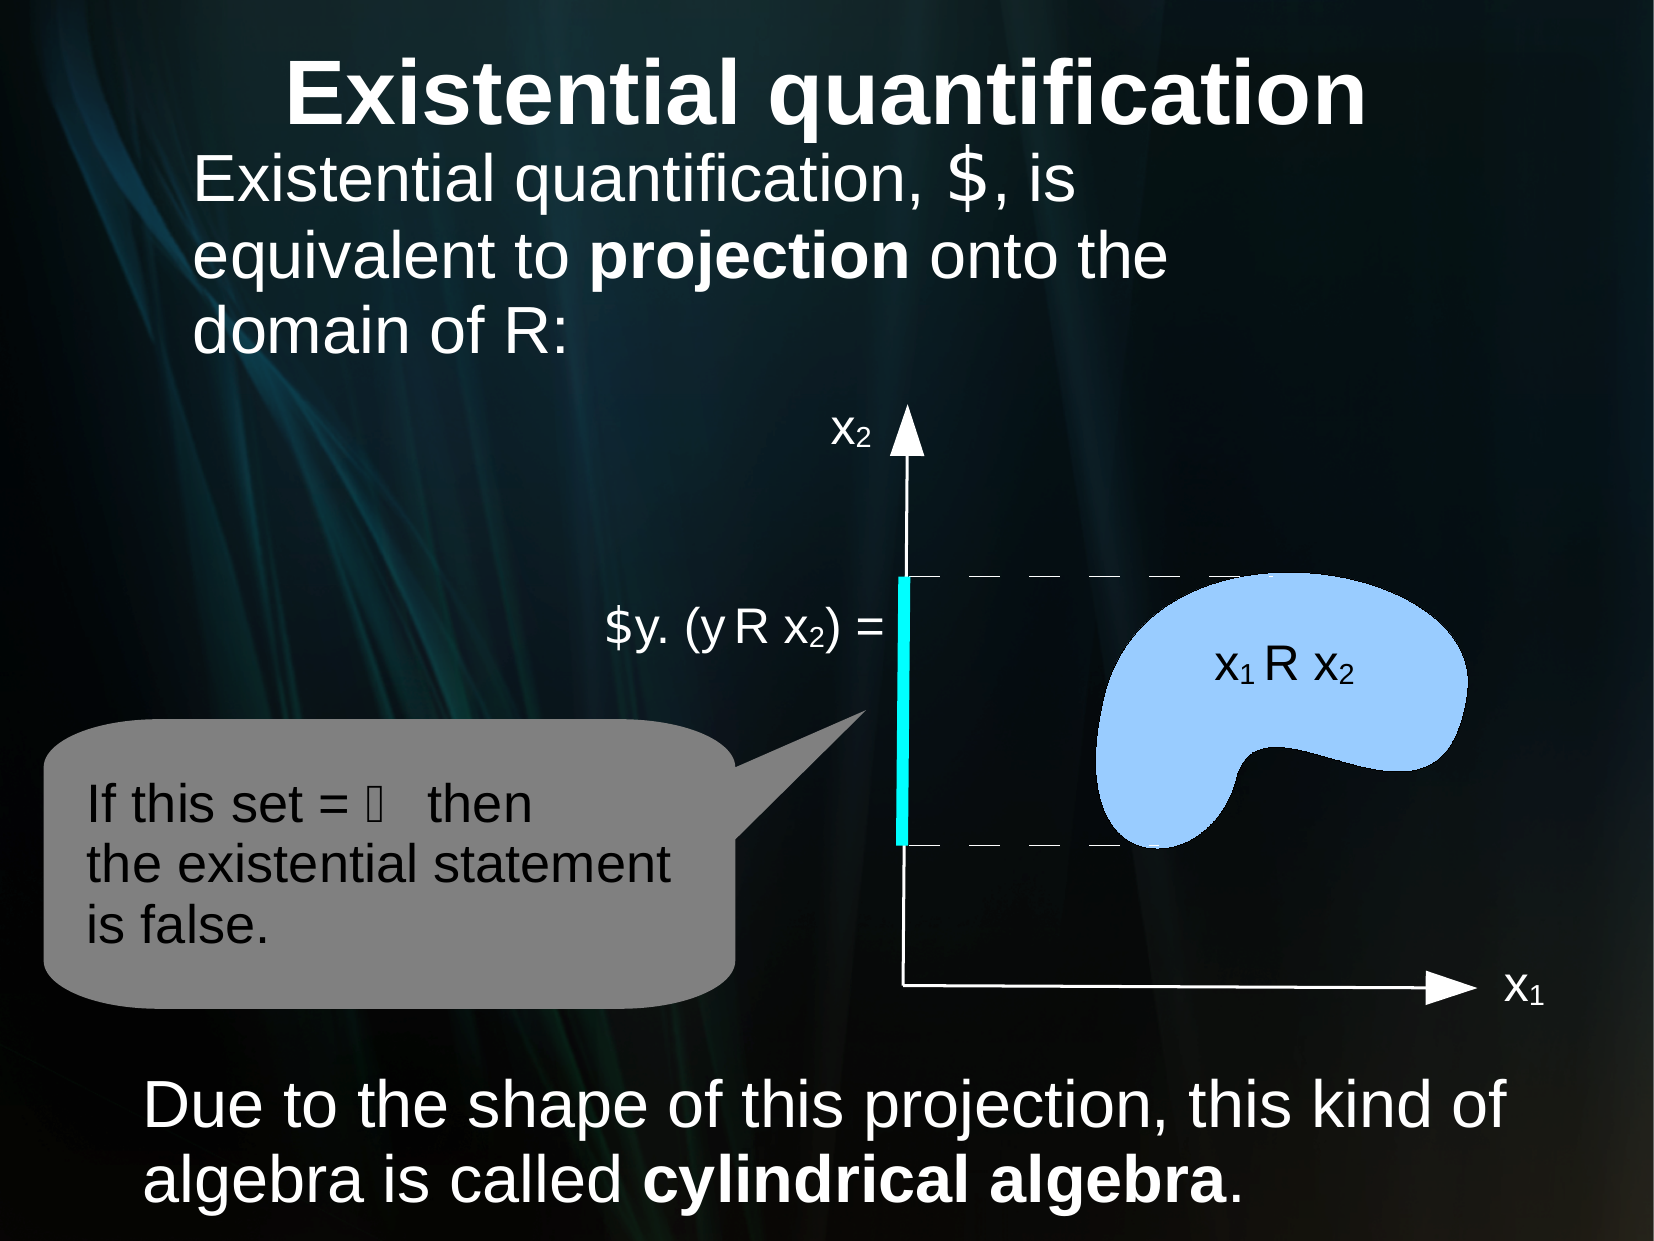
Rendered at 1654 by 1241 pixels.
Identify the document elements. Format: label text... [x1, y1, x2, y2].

text_box If this set =  then the existential statement is false. [43, 710, 867, 1009]
text_box x2 [815, 391, 917, 483]
text_box [1095, 572, 1469, 850]
text_box x1 R x2 [1199, 628, 1391, 720]
text_box $y. (y R x2) = [588, 591, 920, 687]
text_box Existential quantification, $, is equivalent to projection onto the domain of R: [192, 179, 1400, 330]
text_box x1 [1488, 949, 1597, 1036]
title Existential quantification [82, 41, 1571, 144]
text_box x2 [909, 456, 917, 483]
text_box Due to the shape of this projection, this kind of algebra is called cylindrical algebra. [142, 1066, 1538, 1217]
picture [0, 0, 1654, 1241]
